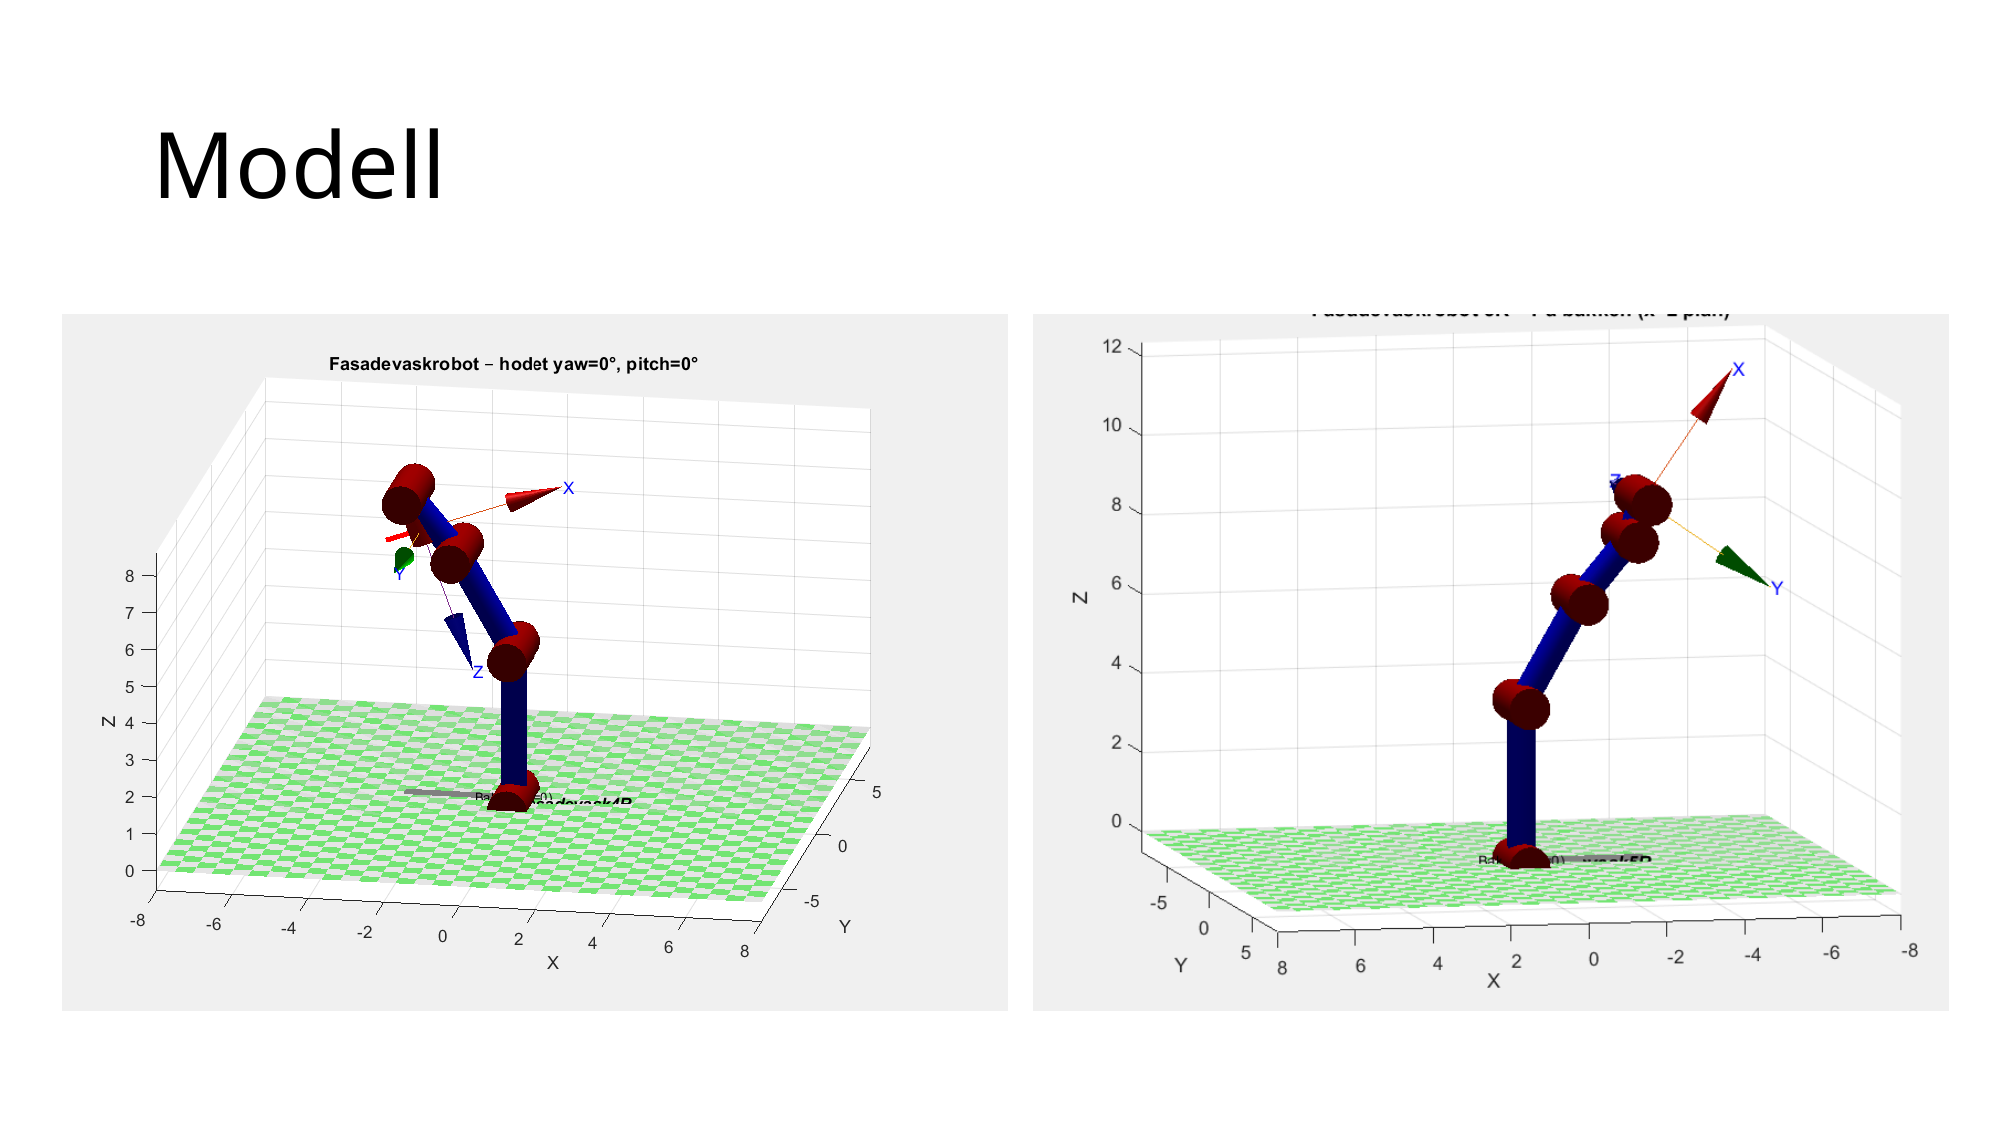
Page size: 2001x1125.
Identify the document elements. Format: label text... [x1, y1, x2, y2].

title Modell [137, 59, 1863, 278]
picture [1033, 314, 1949, 1011]
picture [62, 314, 1008, 1011]
